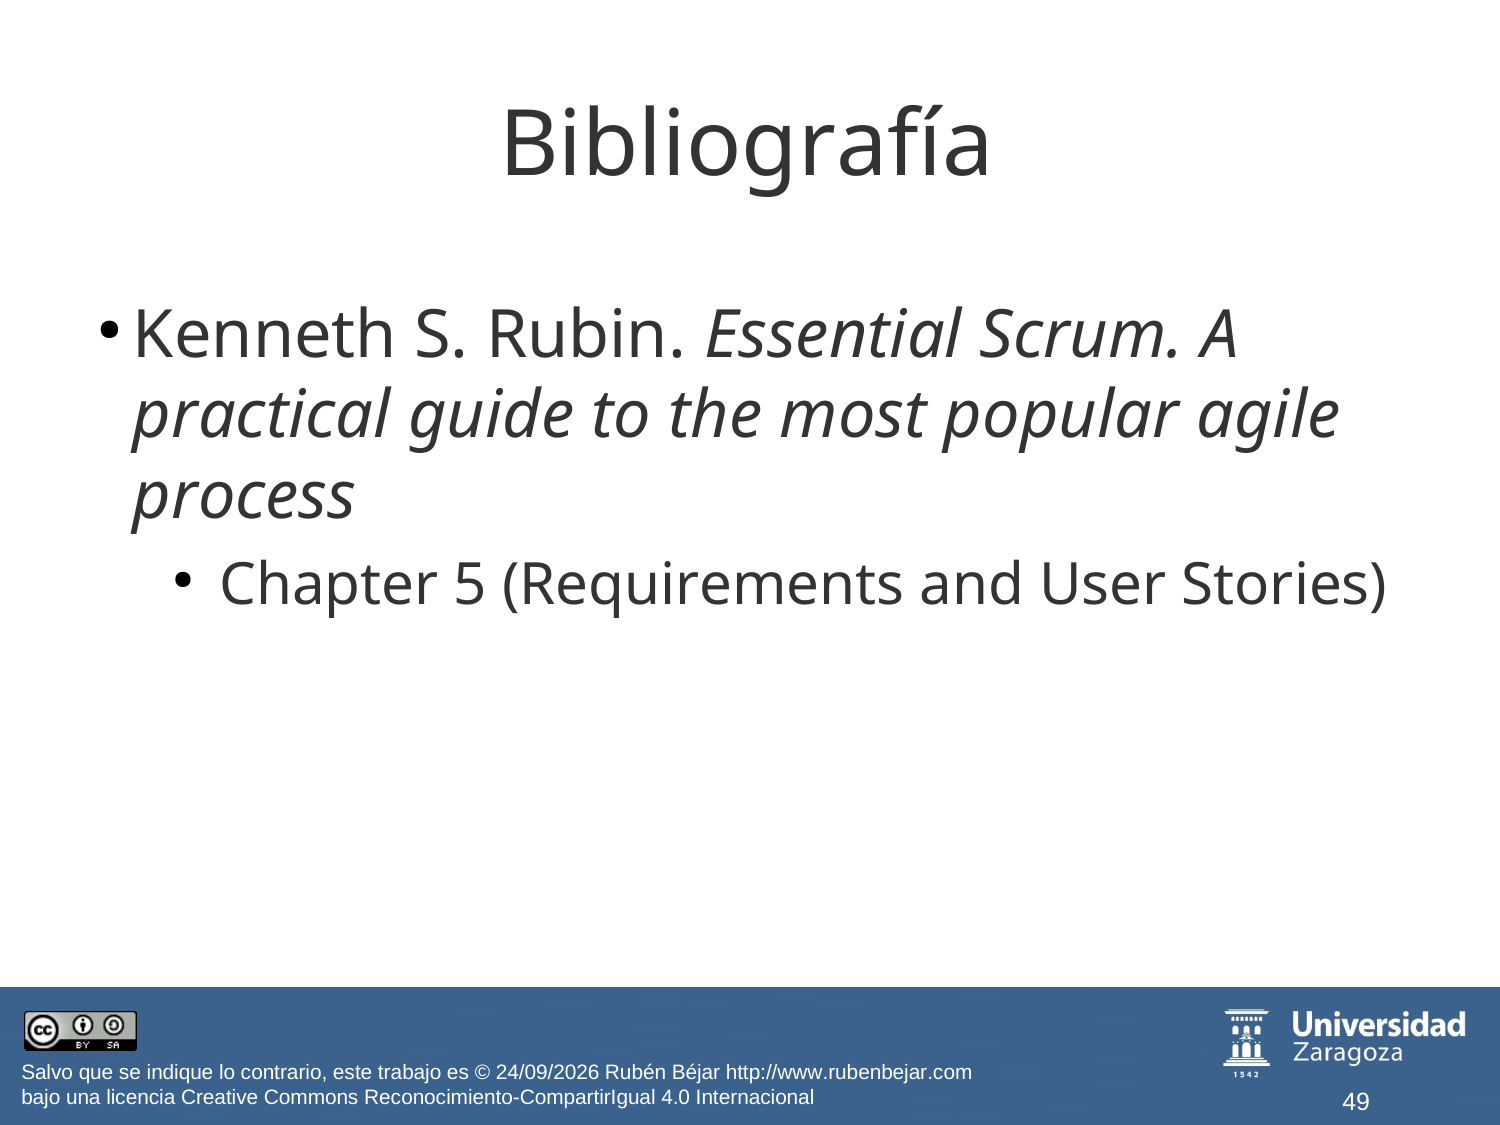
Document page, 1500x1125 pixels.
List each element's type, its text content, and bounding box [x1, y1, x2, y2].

list Kenneth S. Rubin. Essential Scrum. A practical guide to the most popular agile process Chapter 5 (Requirements and User Stories) [82, 283, 1418, 957]
picture [0, 987, 1500, 1125]
title Bibliografía [74, 21, 1420, 257]
